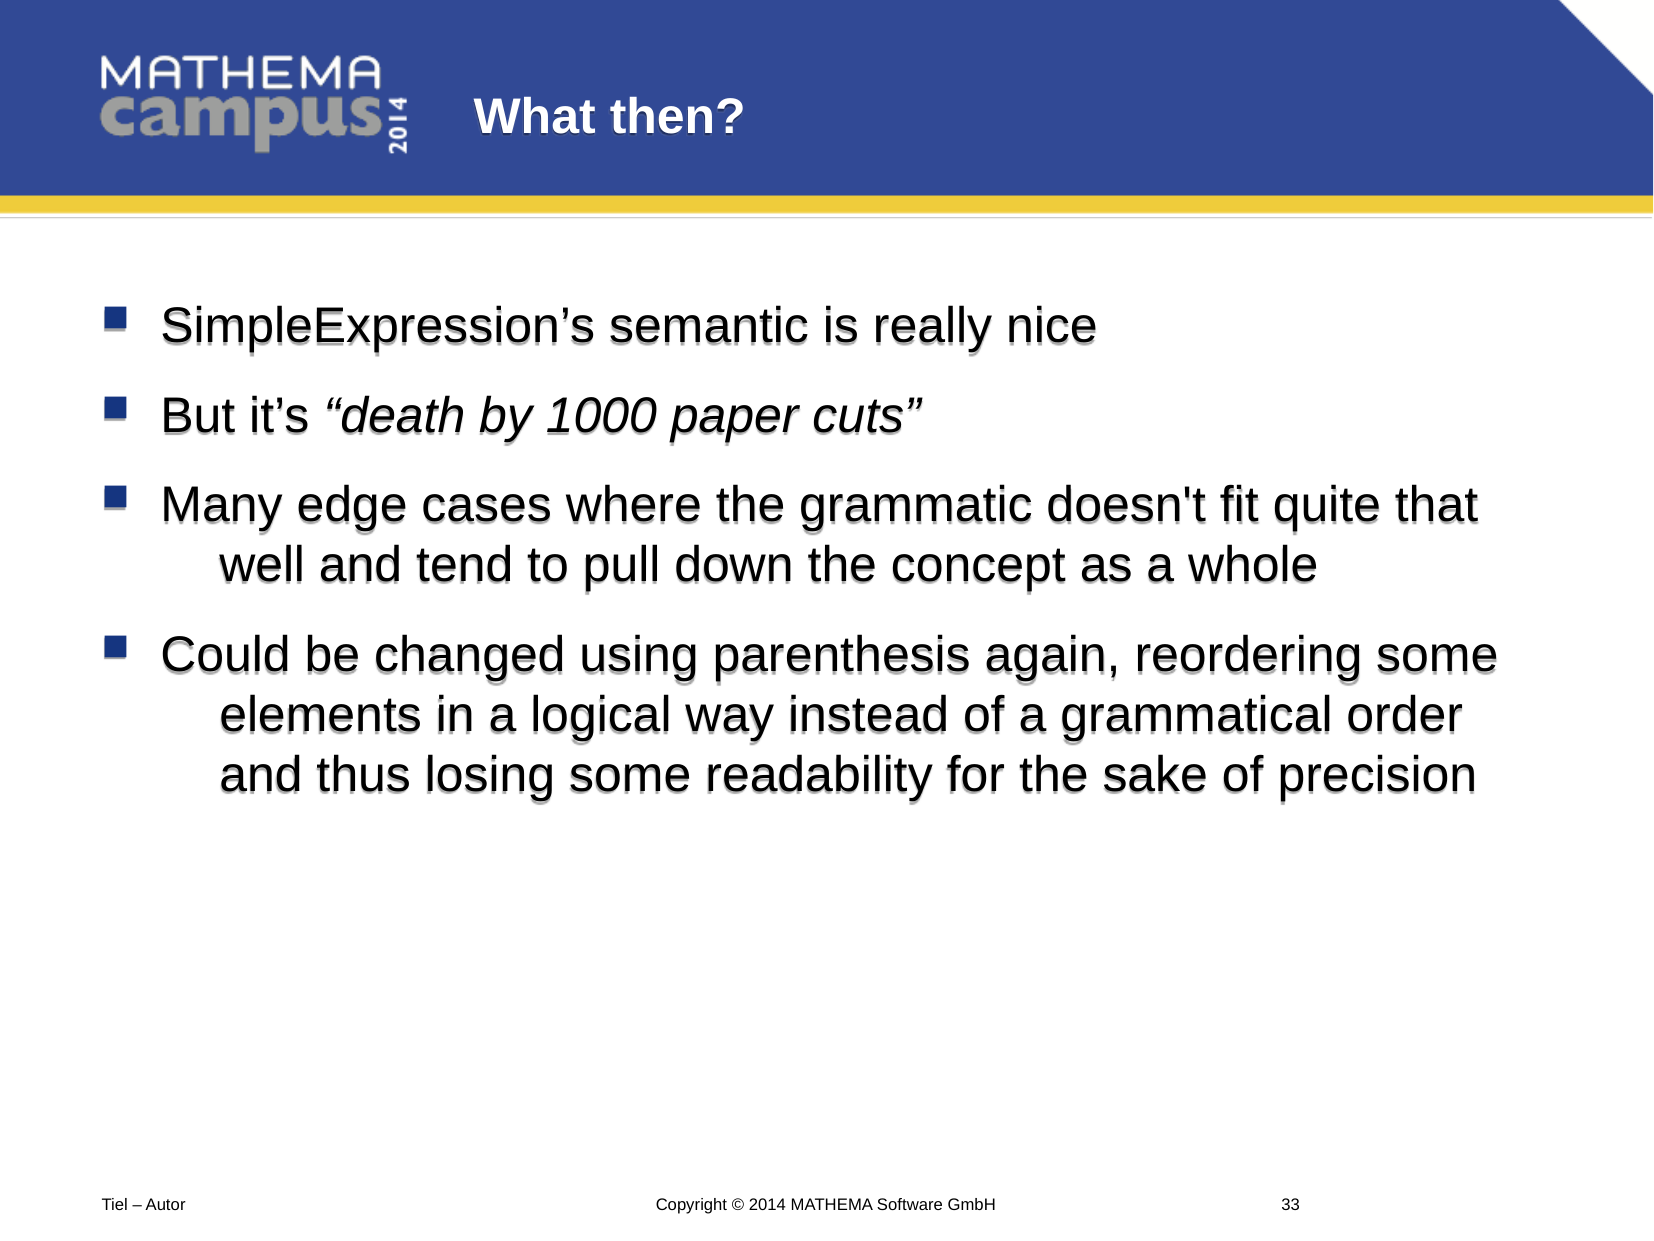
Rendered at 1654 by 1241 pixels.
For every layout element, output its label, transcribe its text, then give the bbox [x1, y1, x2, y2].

title What then? [473, 70, 1547, 158]
list SimpleExpression’s semantic is really nice But it’s “death by 1000 paper cuts” Many edge cases where the grammatic doesn't fit quite that well and tend to pull down the concept as a whole Could be changed using parenthesis again, reordering some elements in a logical way instead of a grammatical order and thus losing some readability for the sake of precision [101, 292, 1547, 1140]
